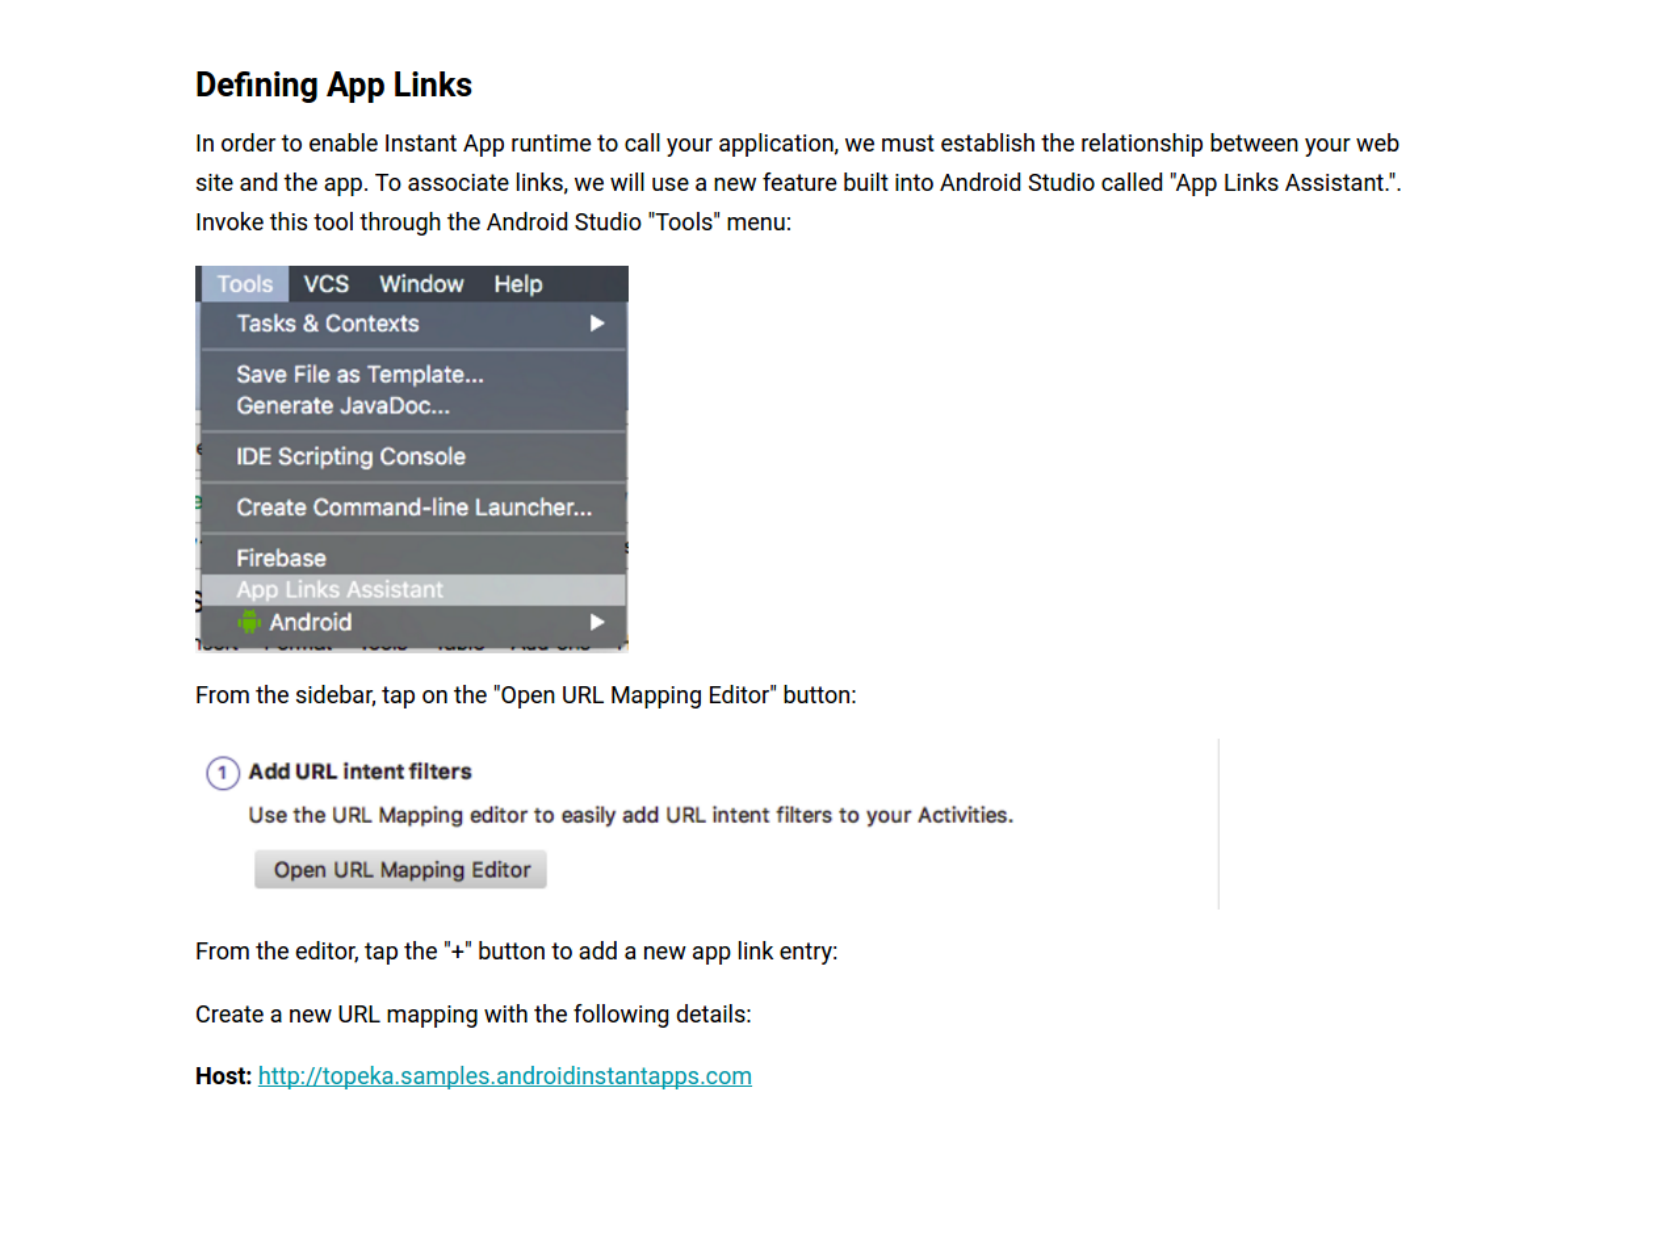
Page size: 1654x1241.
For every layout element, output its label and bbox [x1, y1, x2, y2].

picture [181, 61, 1443, 1108]
